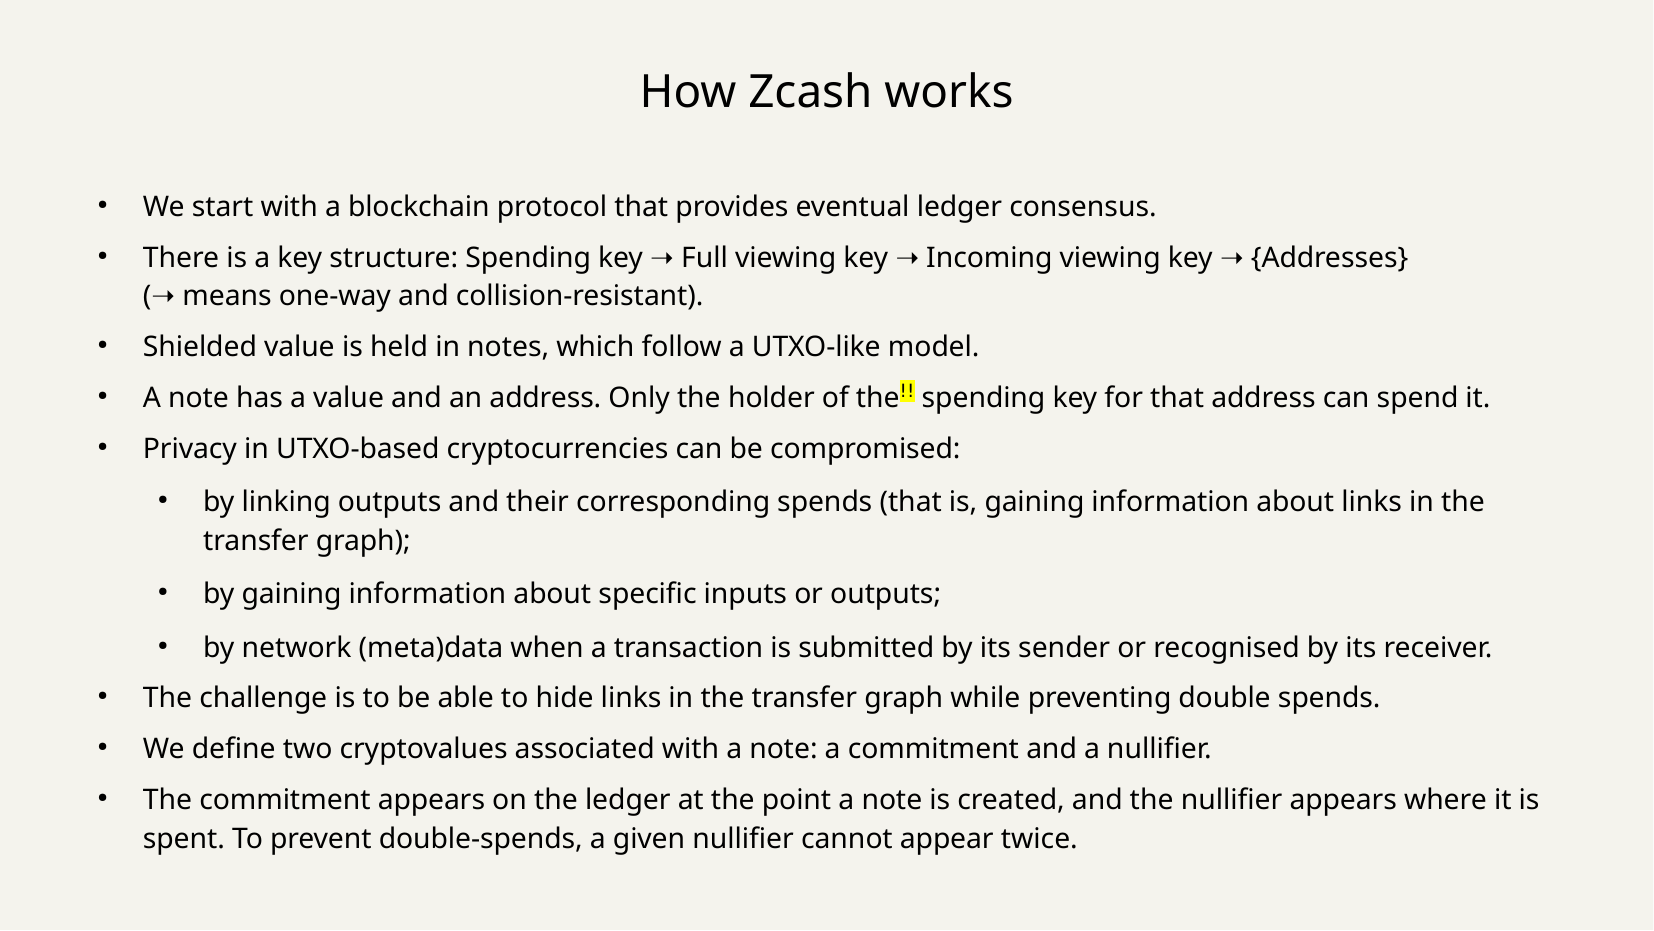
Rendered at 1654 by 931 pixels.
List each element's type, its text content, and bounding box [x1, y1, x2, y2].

title How Zcash works [82, 58, 1571, 121]
list We start with a blockchain protocol that provides eventual ledger consensus. There is a key structure: Spending key ➝ Full viewing key ➝ Incoming viewing key ➝ {Addresses} (➝ means one-way and collision-resistant). Shielded value is held in notes, which follow a UTXO-like model. A note has a value and an address. Only the holder of the!! spending key for that address can spend it. Privacy in UTXO-based cryptocurrencies can be compromised: by linking outputs and their corresponding spends (that is, gaining information about links in the transfer graph); by gaining information about specific inputs or outputs; by network (meta)data when a transaction is submitted by its sender or recognised by its receiver. The challenge is to be able to hide links in the transfer graph while preventing double spends. We define two cryptovalues associated with a note: a commitment and a nullifier. The commitment appears on the ledger at the point a note is created, and the nullifier appears where it is spent. To prevent double-spends, a given nullifier cannot appear twice. [82, 186, 1571, 869]
